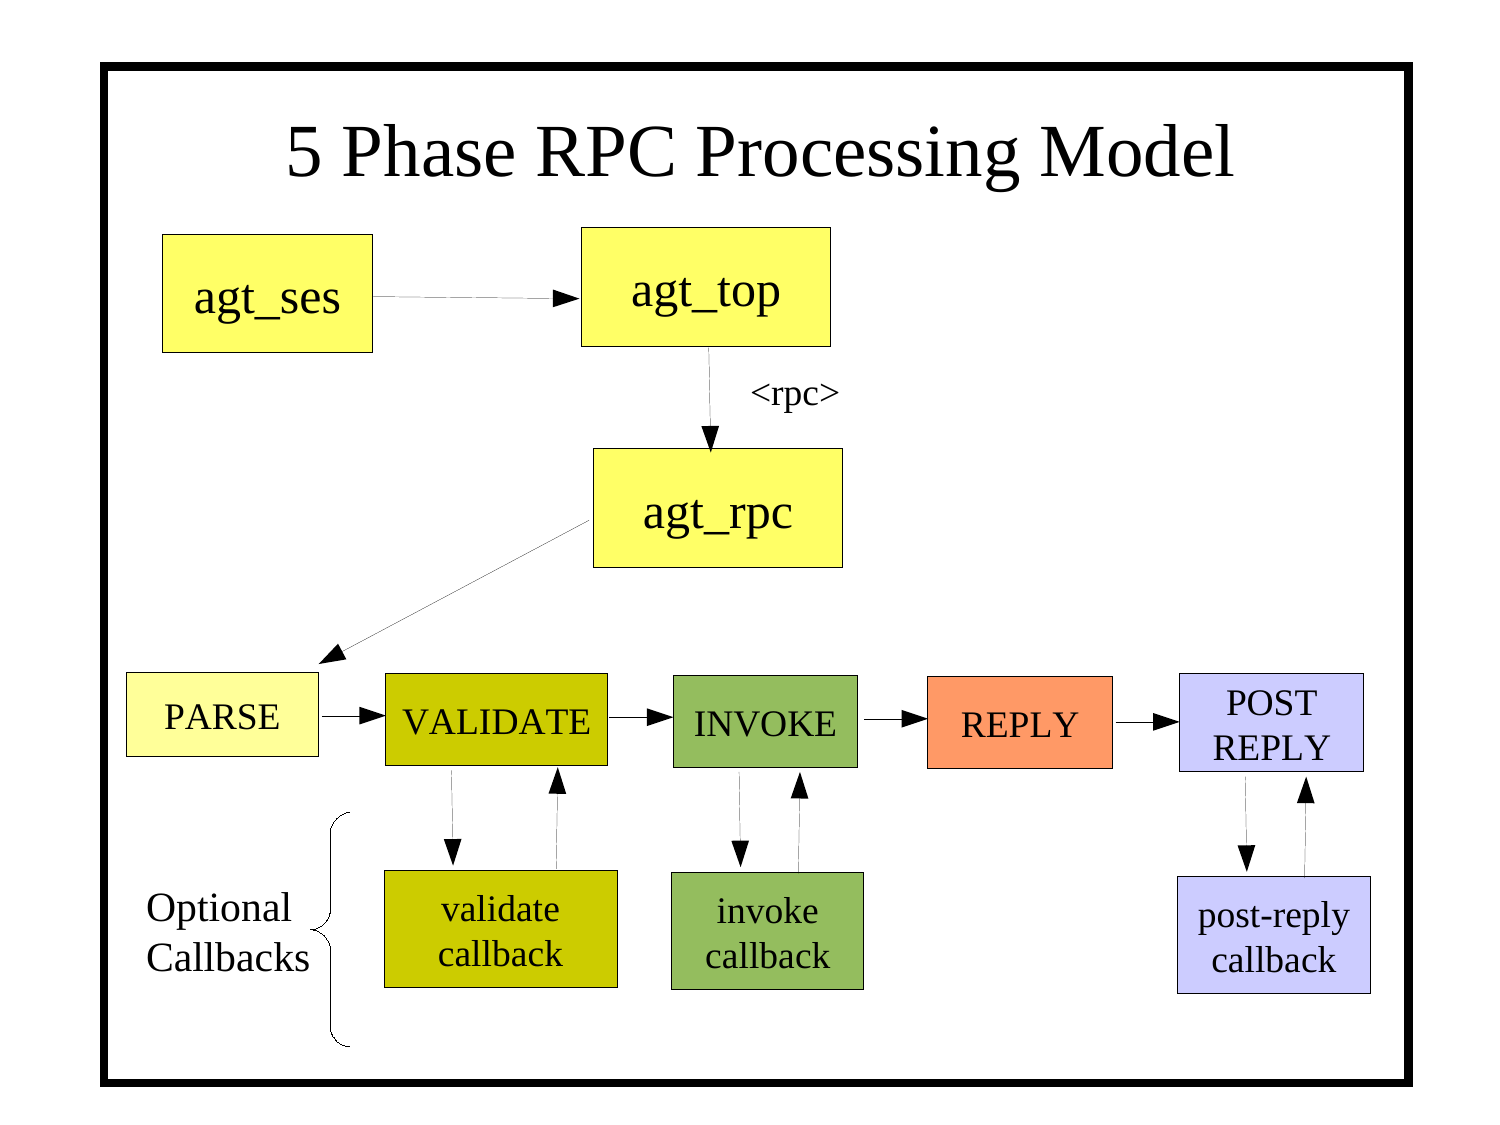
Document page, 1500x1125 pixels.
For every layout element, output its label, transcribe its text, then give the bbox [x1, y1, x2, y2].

text_box 5 Phase RPC Processing Model [270, 94, 1251, 200]
text_box Optional Callbacks [131, 871, 326, 987]
text_box agt_top [581, 227, 831, 347]
text_box validate callback [384, 870, 618, 988]
text_box post-reply callback [1177, 876, 1371, 994]
text_box invoke callback [671, 872, 864, 990]
text_box REPLY [927, 676, 1113, 769]
text_box <rpc> [735, 360, 856, 421]
text_box PARSE [126, 672, 319, 757]
text_box agt_rpc [593, 448, 843, 568]
text_box agt_ses [162, 234, 373, 353]
text_box INVOKE [673, 675, 858, 768]
text_box POST REPLY [1179, 673, 1364, 772]
text_box VALIDATE [385, 673, 608, 766]
